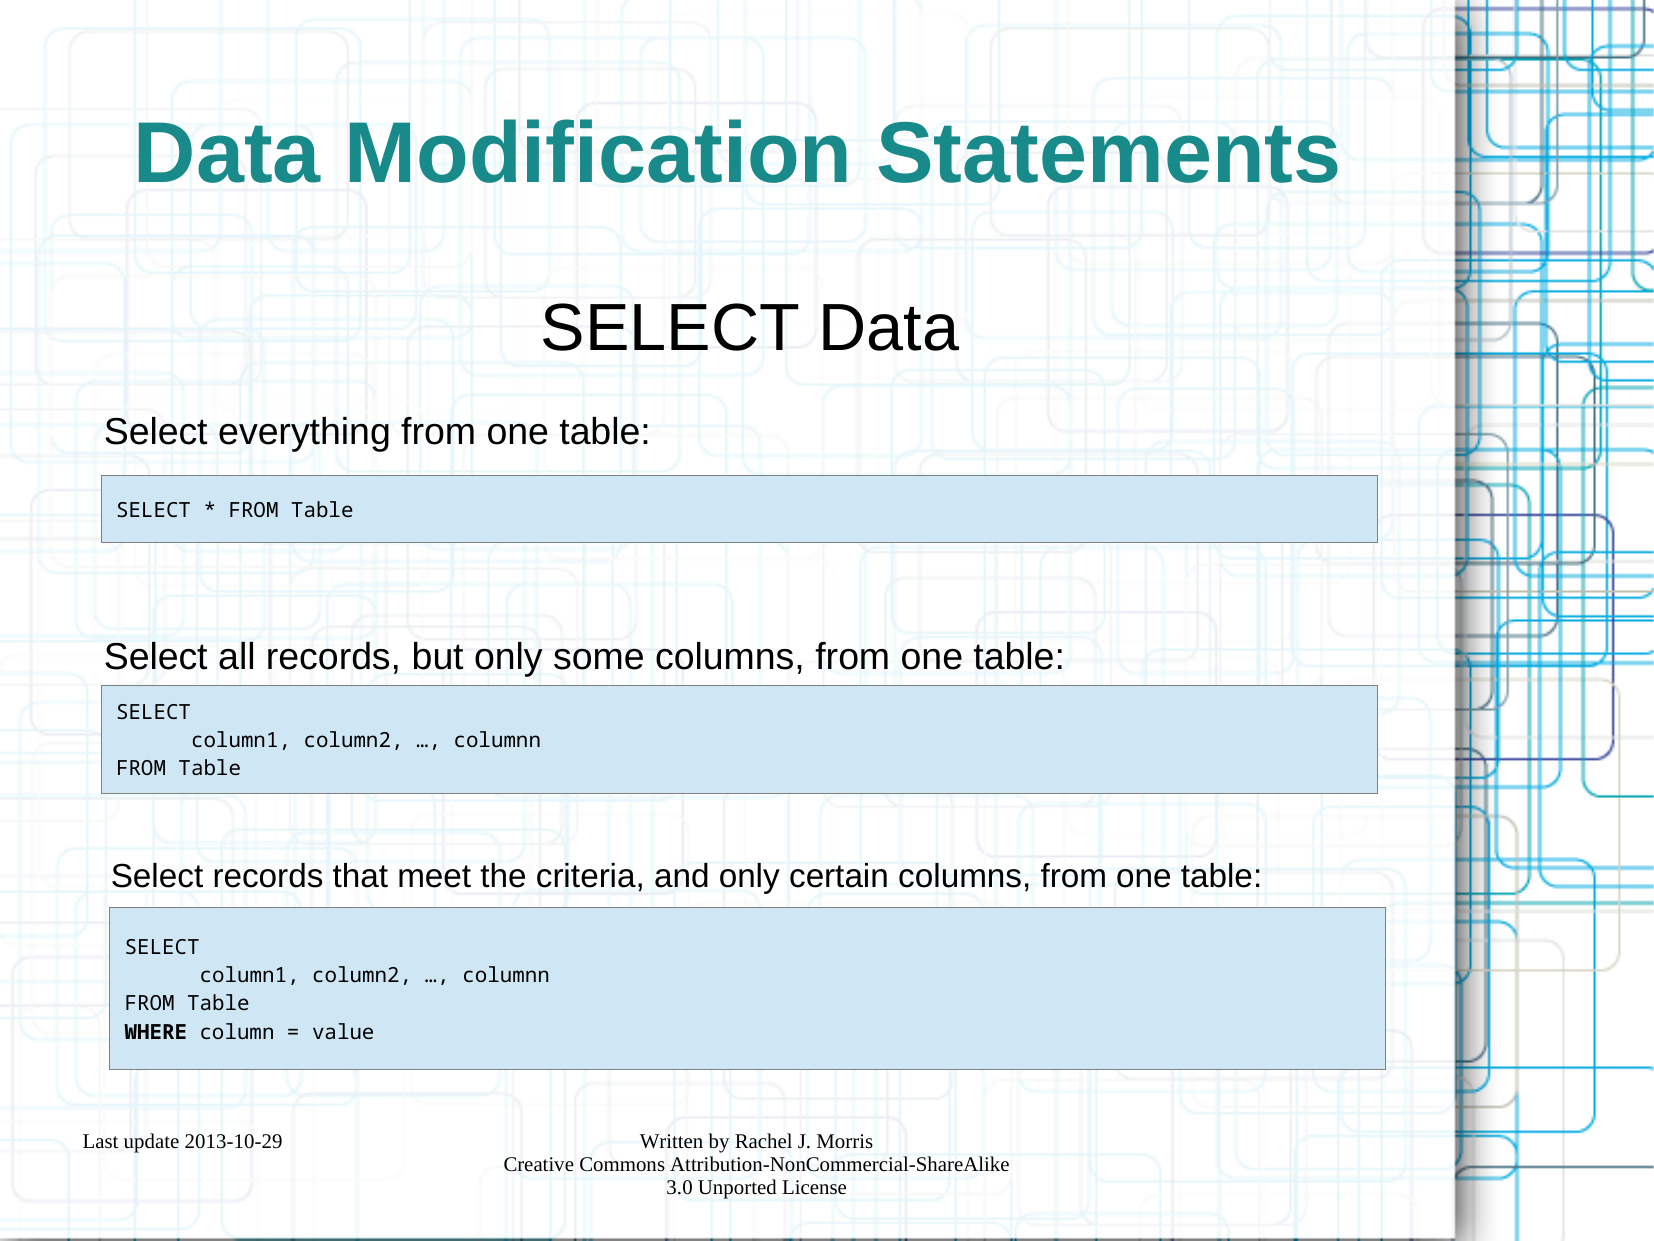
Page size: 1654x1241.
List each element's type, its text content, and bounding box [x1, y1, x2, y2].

text_box Select everything from one table: [89, 403, 1378, 461]
list SELECT Data [82, 290, 1418, 371]
text_box Select records that meet the criteria, and only certain columns, from one table: [96, 850, 1384, 903]
title Data Modification Statements [59, 49, 1418, 257]
text_box SELECT column1, column2, …, columnn FROM Table [101, 686, 1378, 794]
picture [0, 0, 1654, 1241]
text_box SELECT * FROM Table [101, 475, 1378, 543]
text_box Select all records, but only some columns, from one table: [89, 628, 1378, 686]
text_box SELECT column1, column2, …, columnn FROM Table WHERE column = value [109, 907, 1386, 1070]
